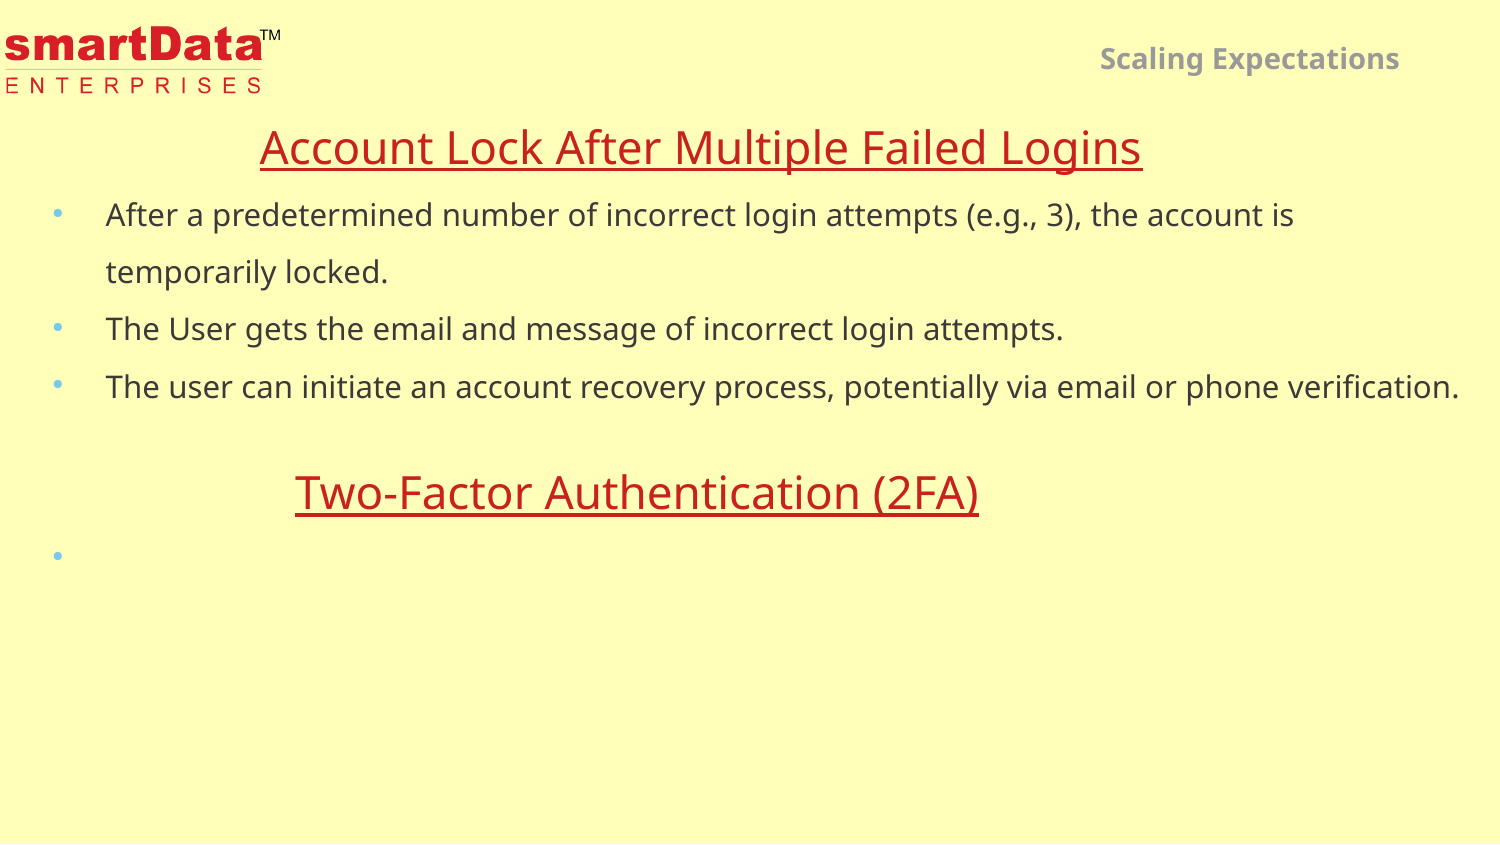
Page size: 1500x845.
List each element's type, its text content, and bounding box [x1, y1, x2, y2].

text_box Account Lock After Multiple Failed Logins After a predetermined number of incorrect login attempts (e.g., 3), the account is temporarily locked. The User gets the email and message of incorrect login attempts. The user can initiate an account recovery process, potentially via email or phone verification. Two-Factor Authentication (2FA) [19, 102, 1480, 771]
picture [0, 25, 281, 115]
text_box Scaling Expectations [1025, 25, 1476, 101]
